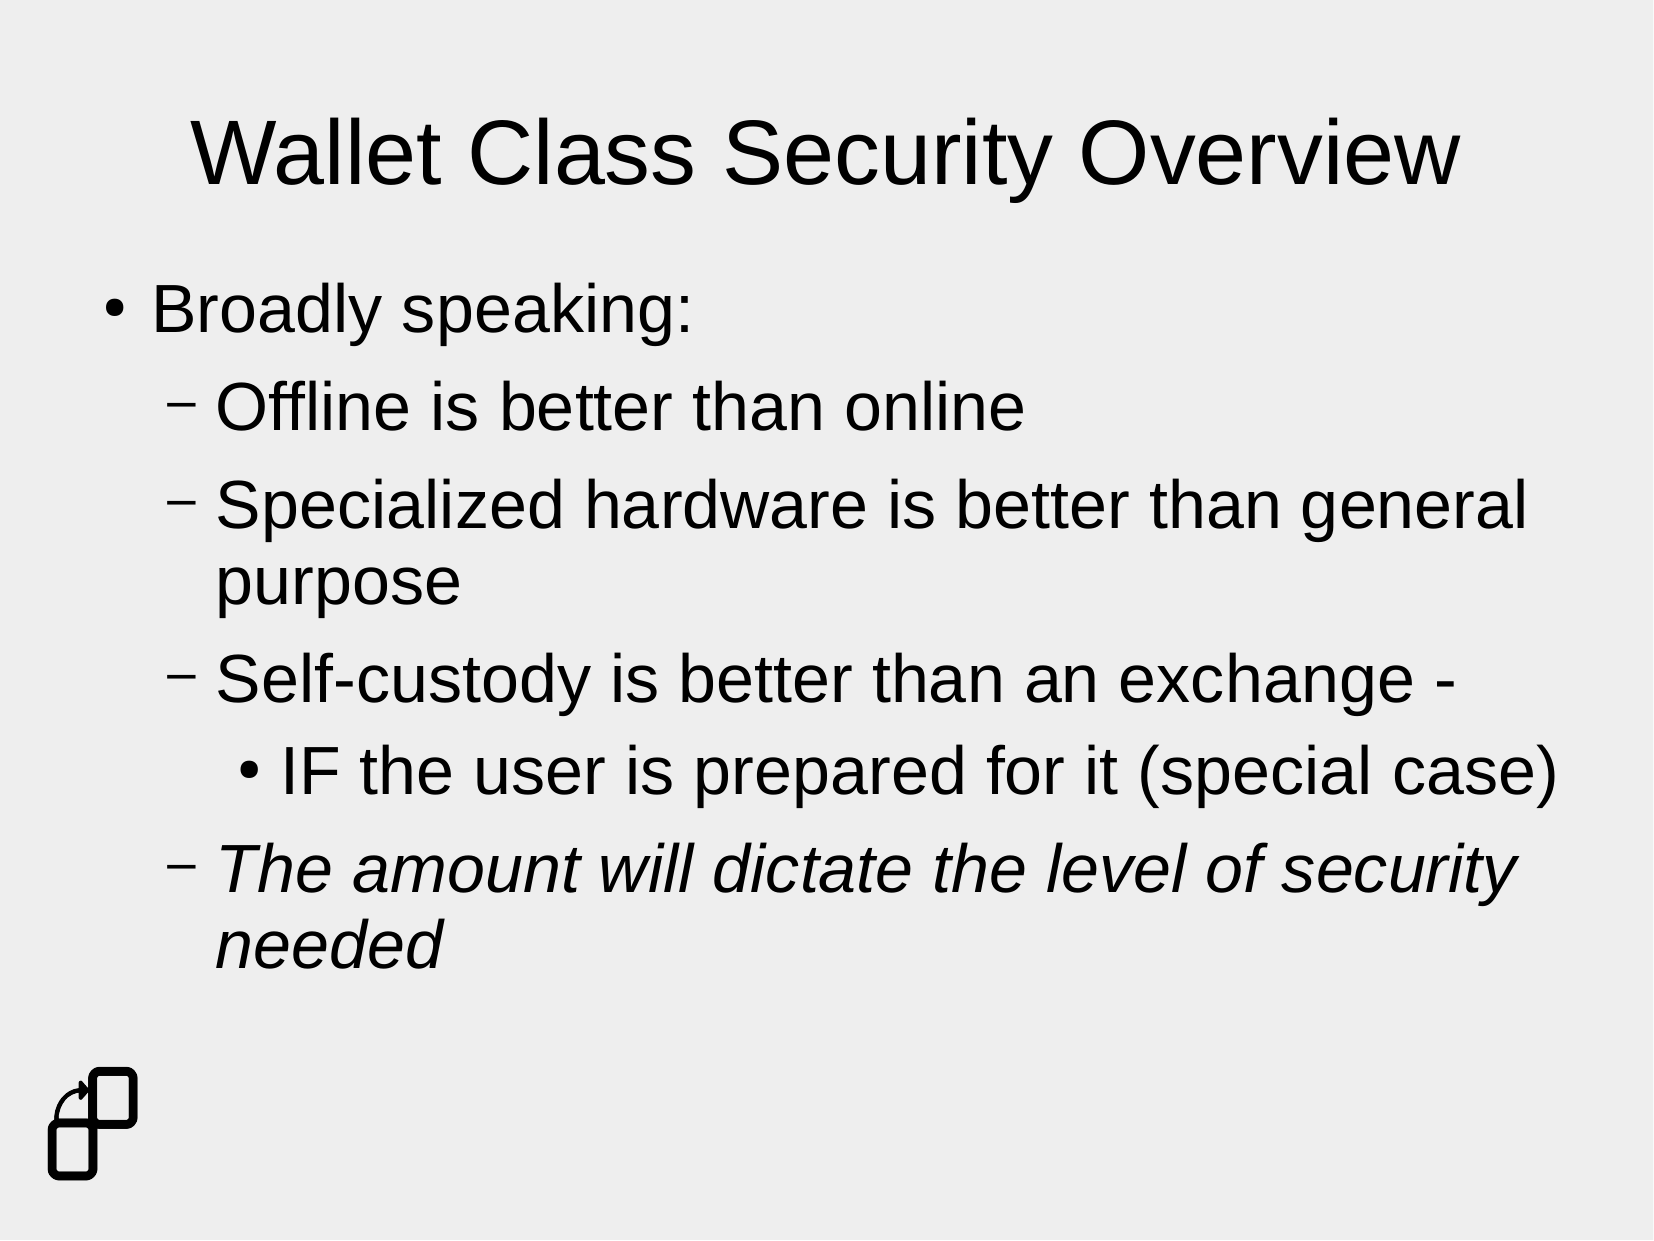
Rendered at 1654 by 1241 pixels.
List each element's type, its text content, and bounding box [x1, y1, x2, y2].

title Wallet Class Security Overview [82, 49, 1571, 257]
list Broadly speaking: Offline is better than online Specialized hardware is better than general purpose Self-custody is better than an exchange - IF the user is prepared for it (special case) The amount will dictate the level of security needed [86, 270, 1576, 991]
picture [30, 1062, 153, 1186]
